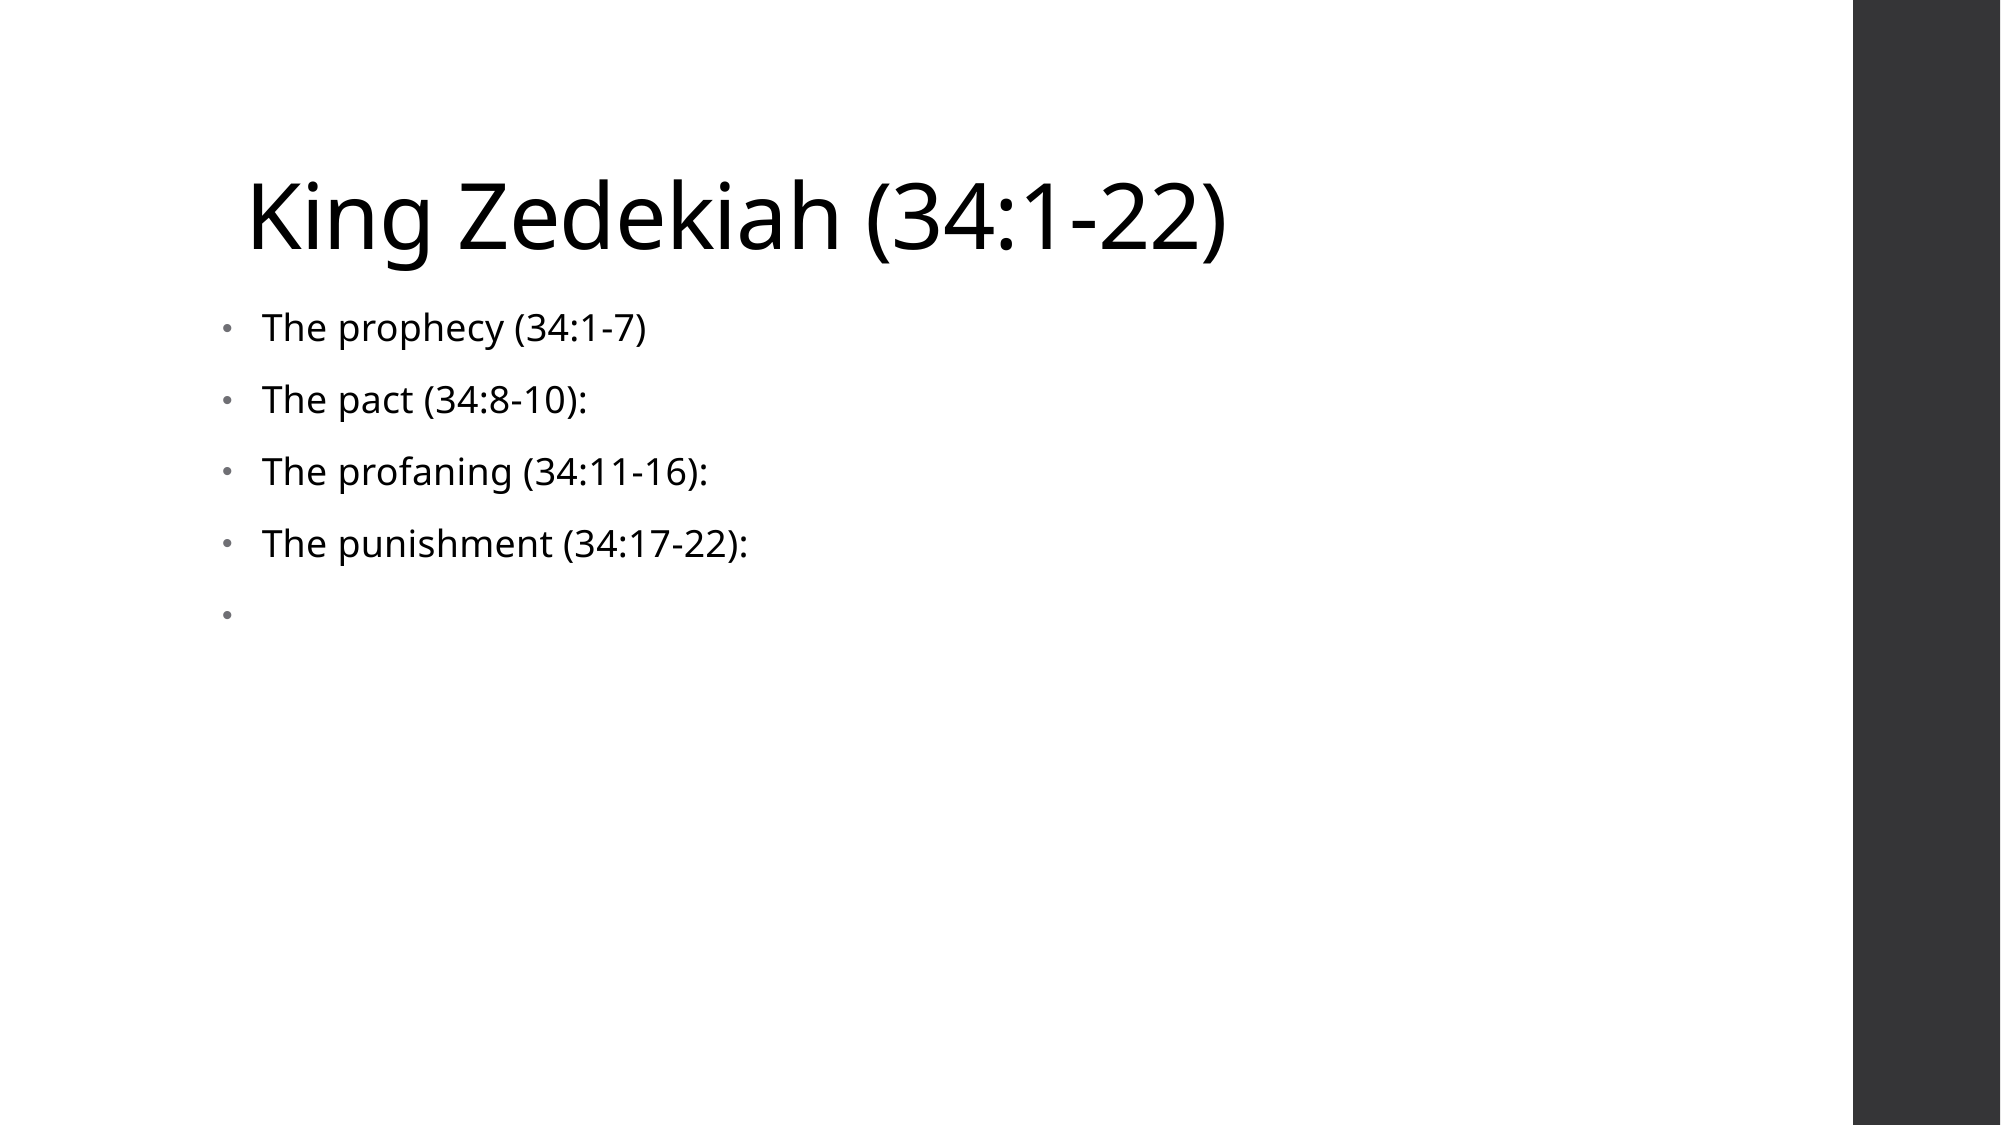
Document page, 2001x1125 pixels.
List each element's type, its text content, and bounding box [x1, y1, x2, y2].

title King Zedekiah (34:1-22) [206, 60, 1797, 278]
list The prophecy (34:1-7) The pact (34:8-10): The profaning (34:11-16): The punishment (34:17-22): [206, 299, 1617, 1014]
